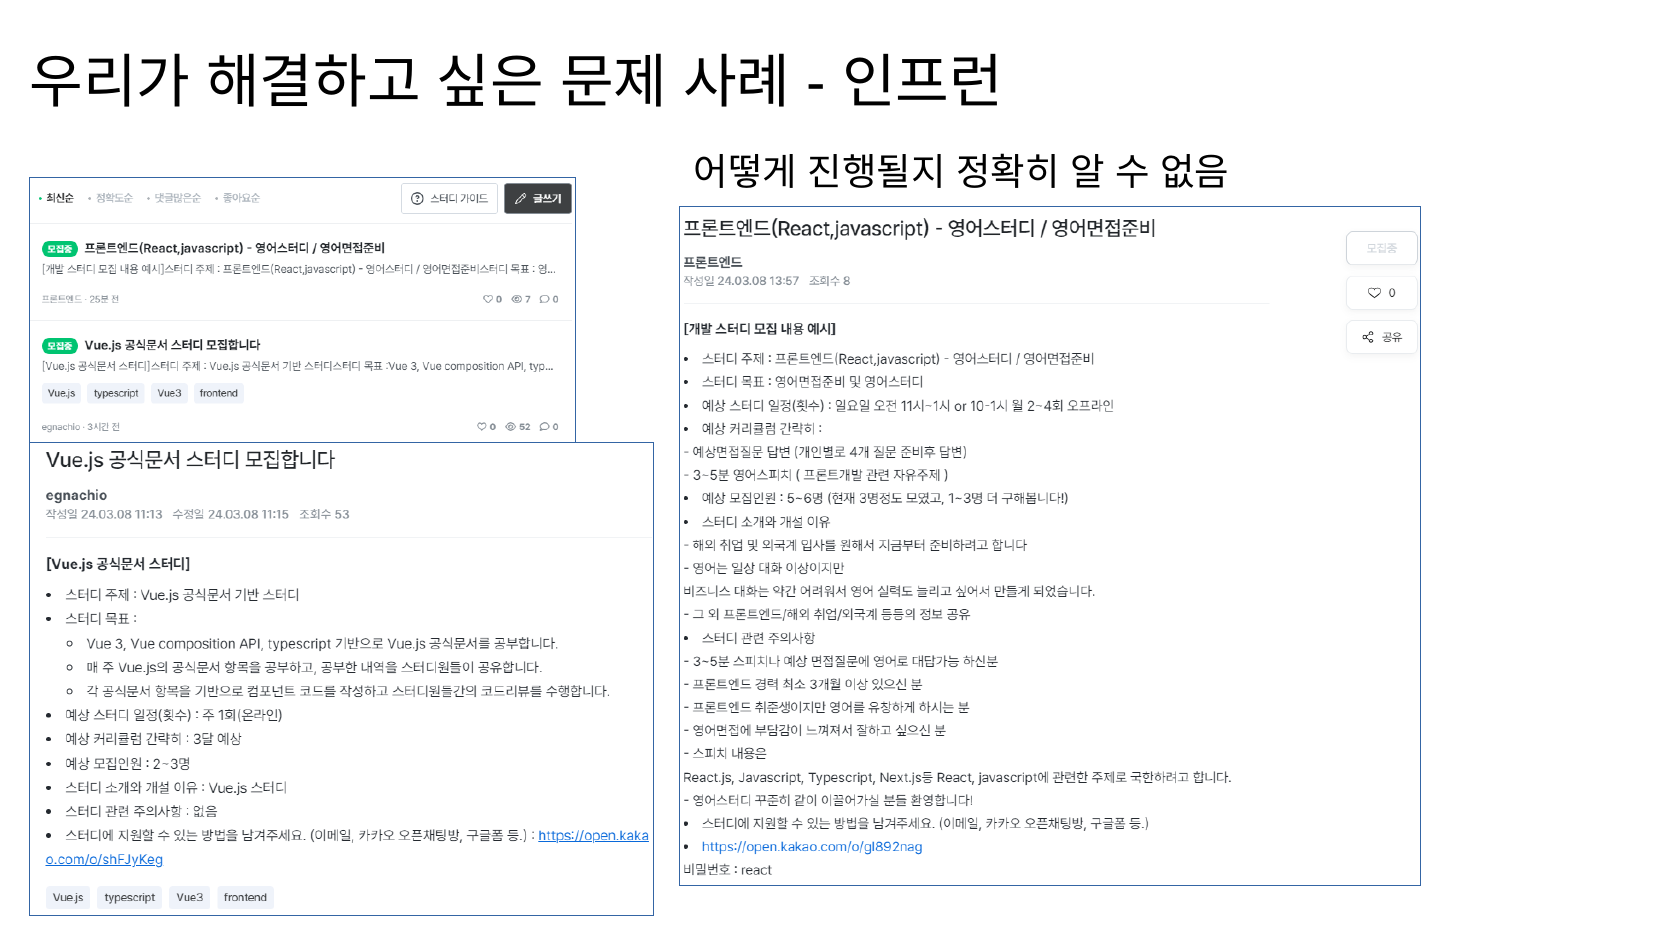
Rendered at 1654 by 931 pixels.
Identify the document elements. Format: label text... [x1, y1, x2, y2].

picture [29, 177, 654, 916]
title 우리가 해결하고 싶은 문제 사례 - 인프런 [29, 0, 1625, 156]
text_box 어떻게 진행될지 정확히 알 수 없음 [679, 134, 1388, 194]
picture [679, 206, 1421, 886]
